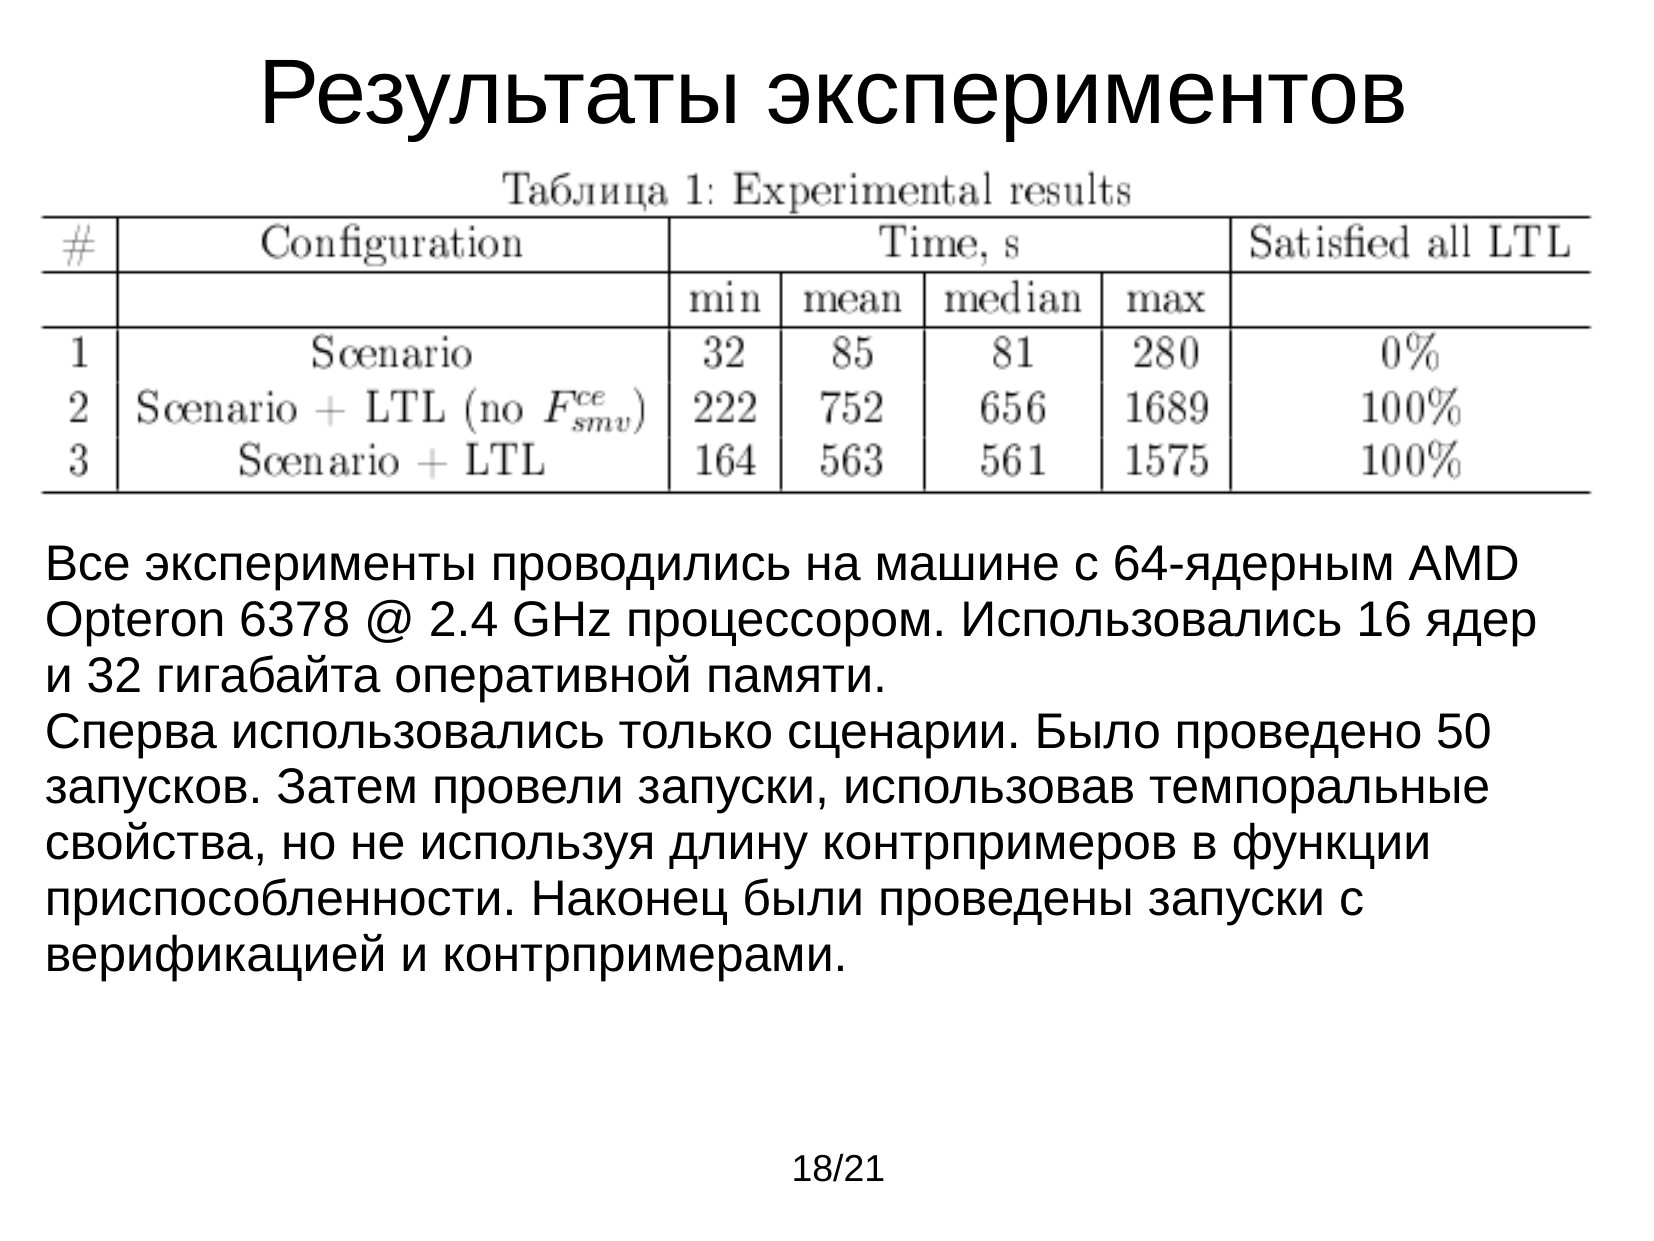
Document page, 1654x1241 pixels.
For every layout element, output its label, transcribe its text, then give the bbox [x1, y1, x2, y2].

picture [15, 164, 1636, 541]
title Результаты экспериментов [90, 0, 1579, 164]
text_box 18/21 [776, 1140, 901, 1197]
text_box Все эксперименты проводились на машине с 64-ядерным AMD Opteron 6378 @ 2.4 GHz процессором. Использовались 16 ядер и 32 гигабайта оперативной памяти. Сперва использовались только сценарии. Было проведено 50 запусков. Затем провели запуски, использовав темпоральные свойства, но не используя длину контрпримеров в функции приспособленности. Наконец были проведены запуски с верификацией и контрпримерами. [30, 528, 1561, 1126]
